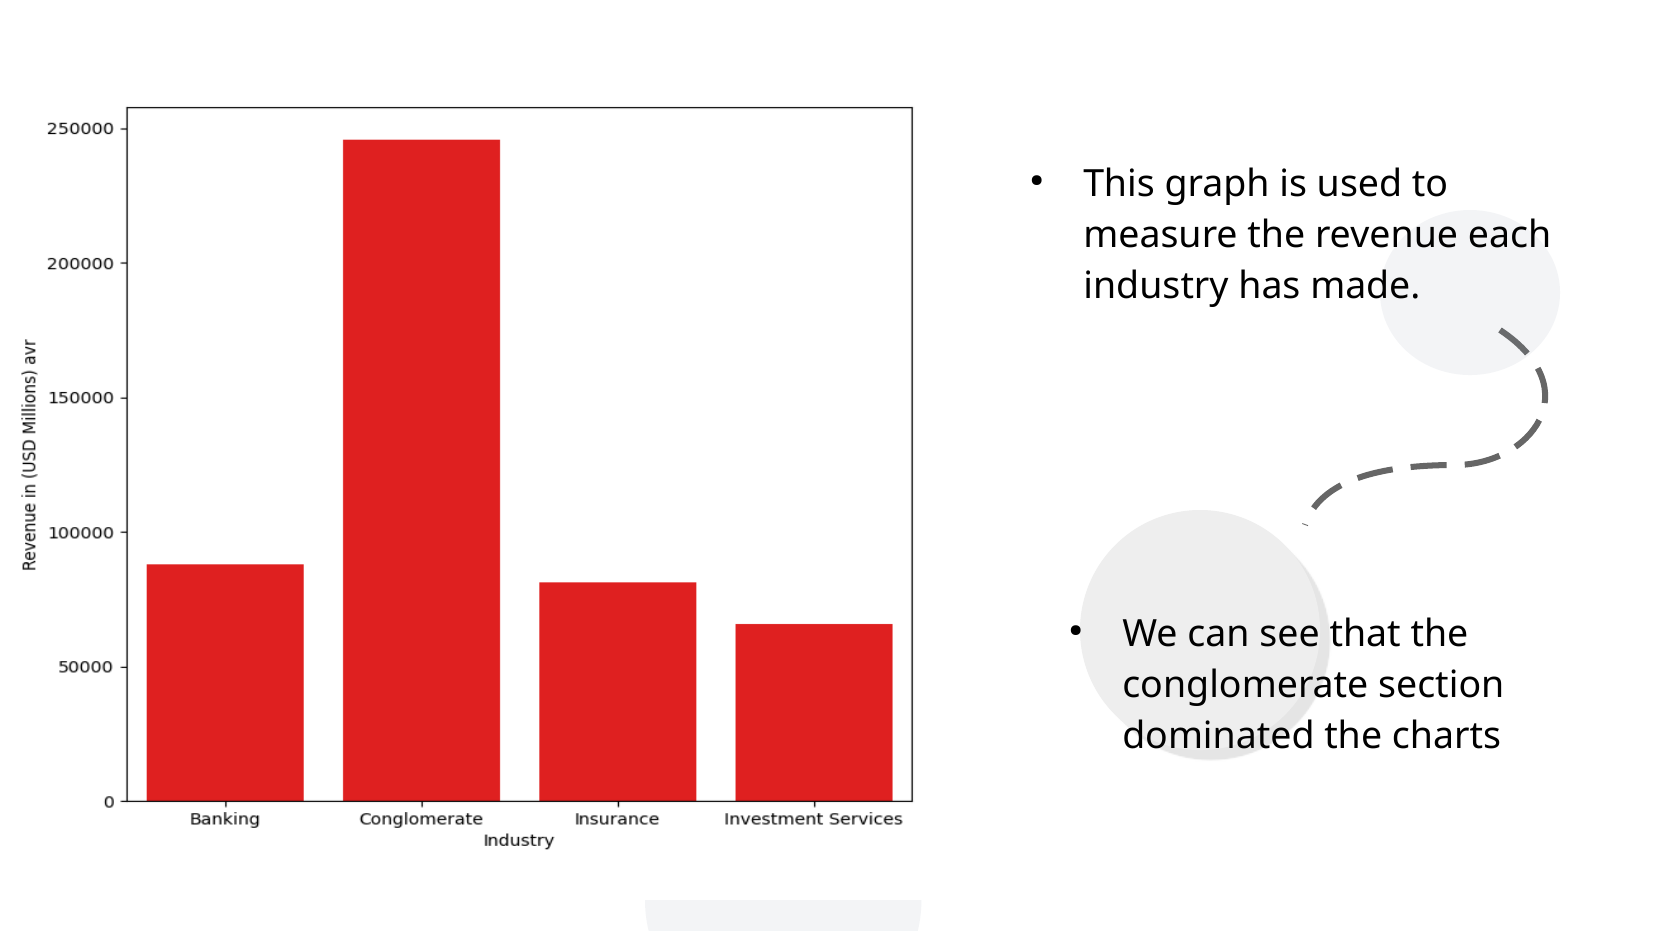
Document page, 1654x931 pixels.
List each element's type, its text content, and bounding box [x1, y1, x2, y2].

list We can see that the conglomerate section dominated the charts [1051, 606, 1613, 826]
list This graph is used to measure the revenue each industry has made. [1012, 156, 1574, 376]
picture [0, 0, 1013, 901]
